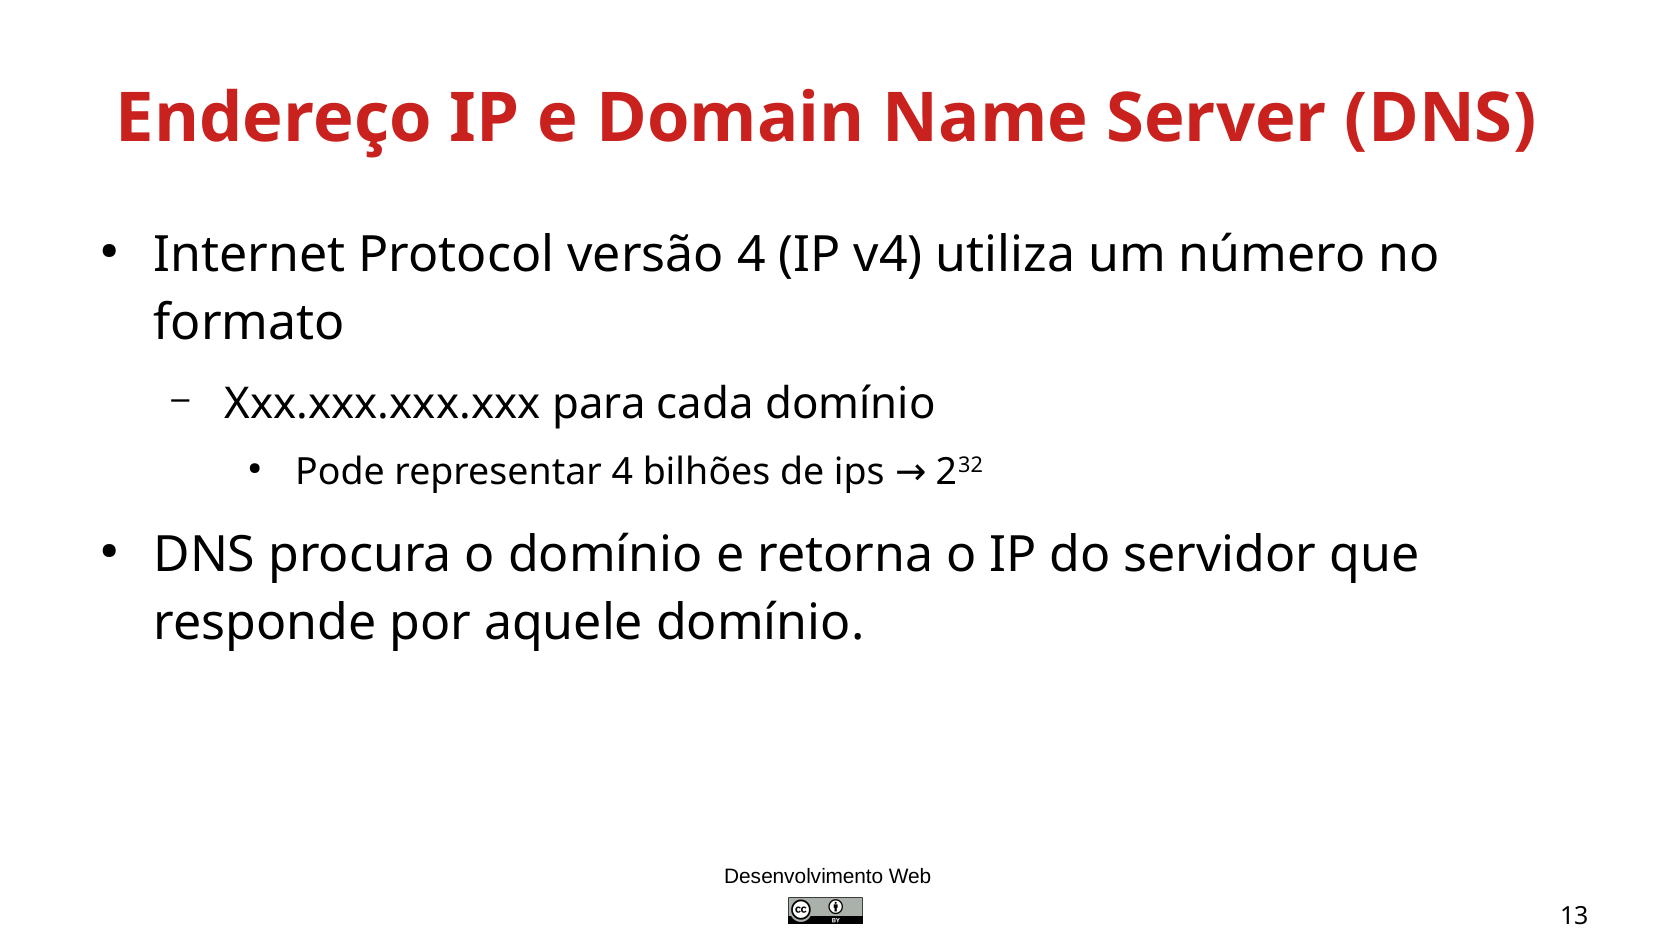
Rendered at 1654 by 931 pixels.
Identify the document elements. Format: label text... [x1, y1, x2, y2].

list Internet Protocol versão 4 (IP v4) utiliza um número no formato Xxx.xxx.xxx.xxx para cada domínio Pode representar 4 bilhões de ips → 232 DNS procura o domínio e retorna o IP do servidor que responde por aquele domínio. [82, 217, 1571, 851]
picture [788, 897, 863, 924]
title Endereço IP e Domain Name Server (DNS) [82, 37, 1571, 193]
